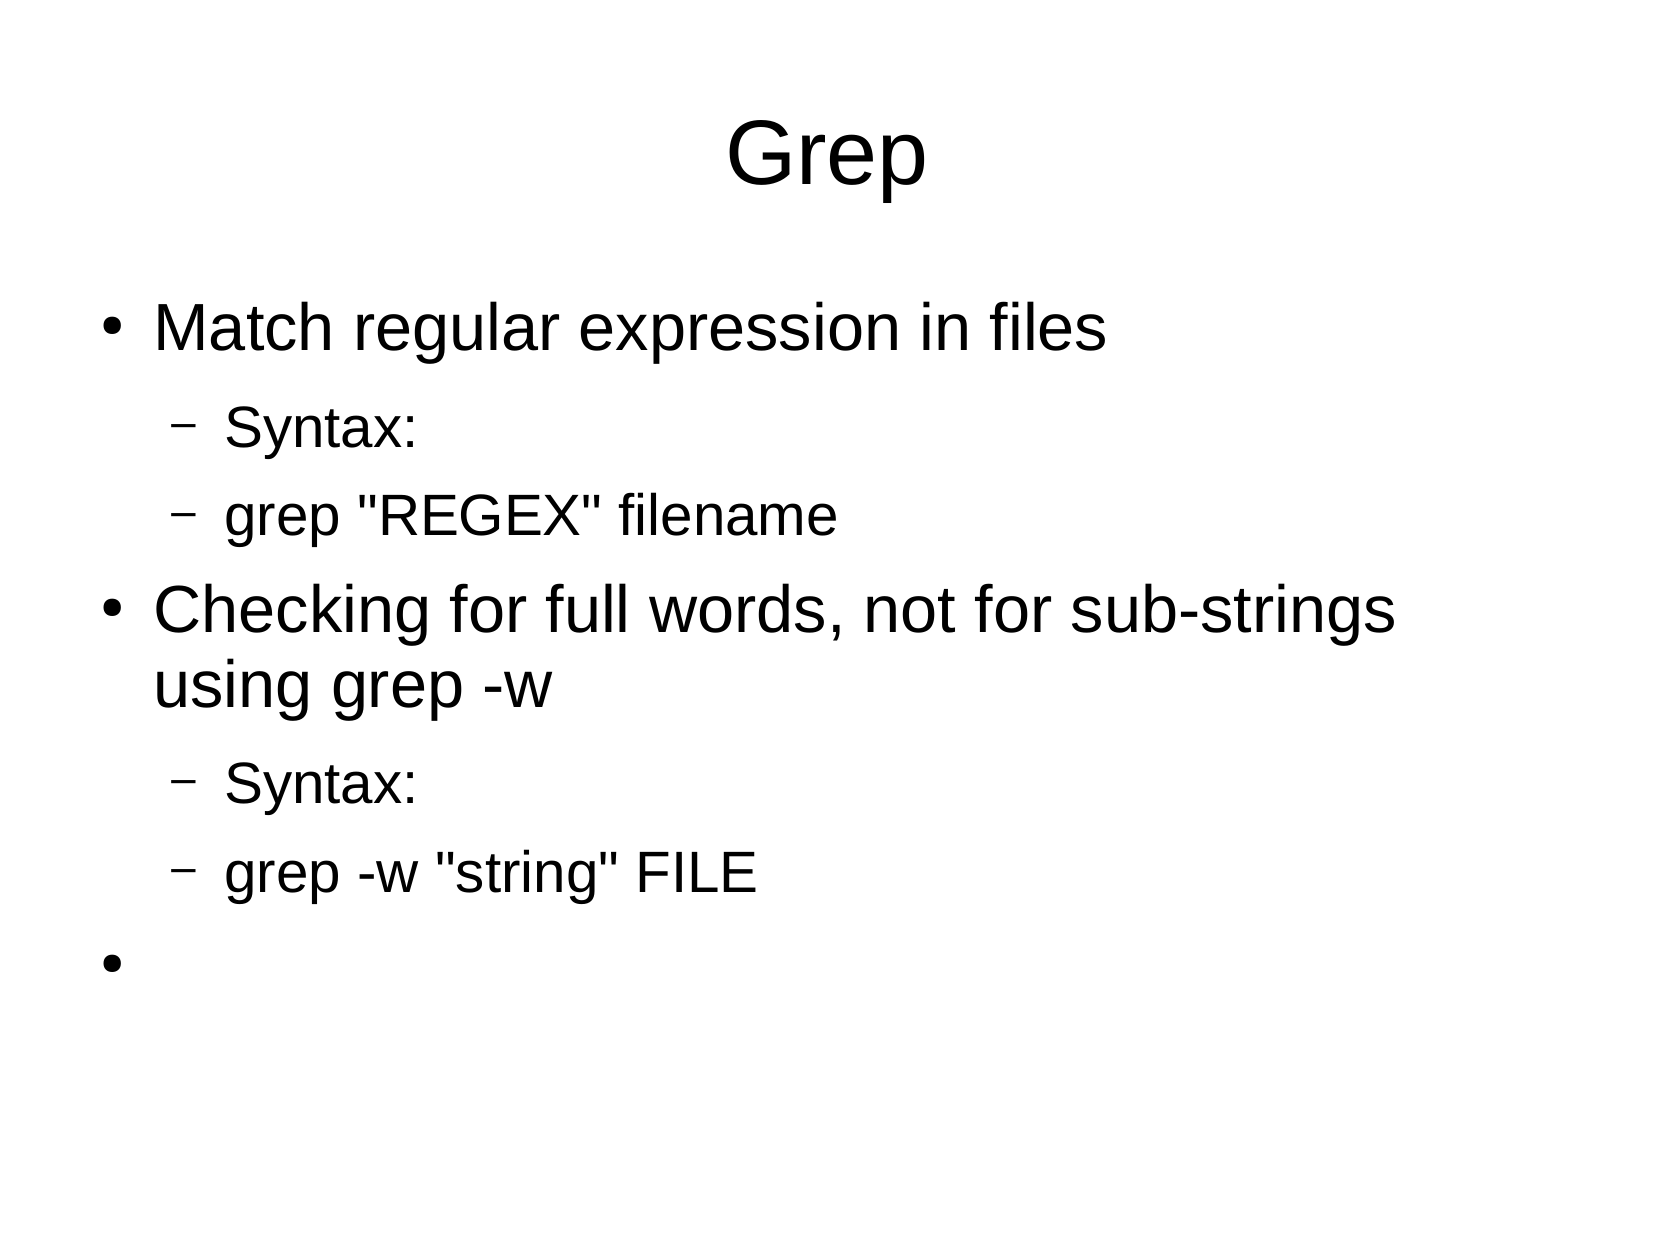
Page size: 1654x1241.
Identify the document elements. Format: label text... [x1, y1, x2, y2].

list Match regular expression in files Syntax: grep "REGEX" filename Checking for full words, not for sub-strings using grep -w Syntax: grep -w "string" FILE [82, 290, 1571, 1109]
title Grep [82, 49, 1571, 257]
